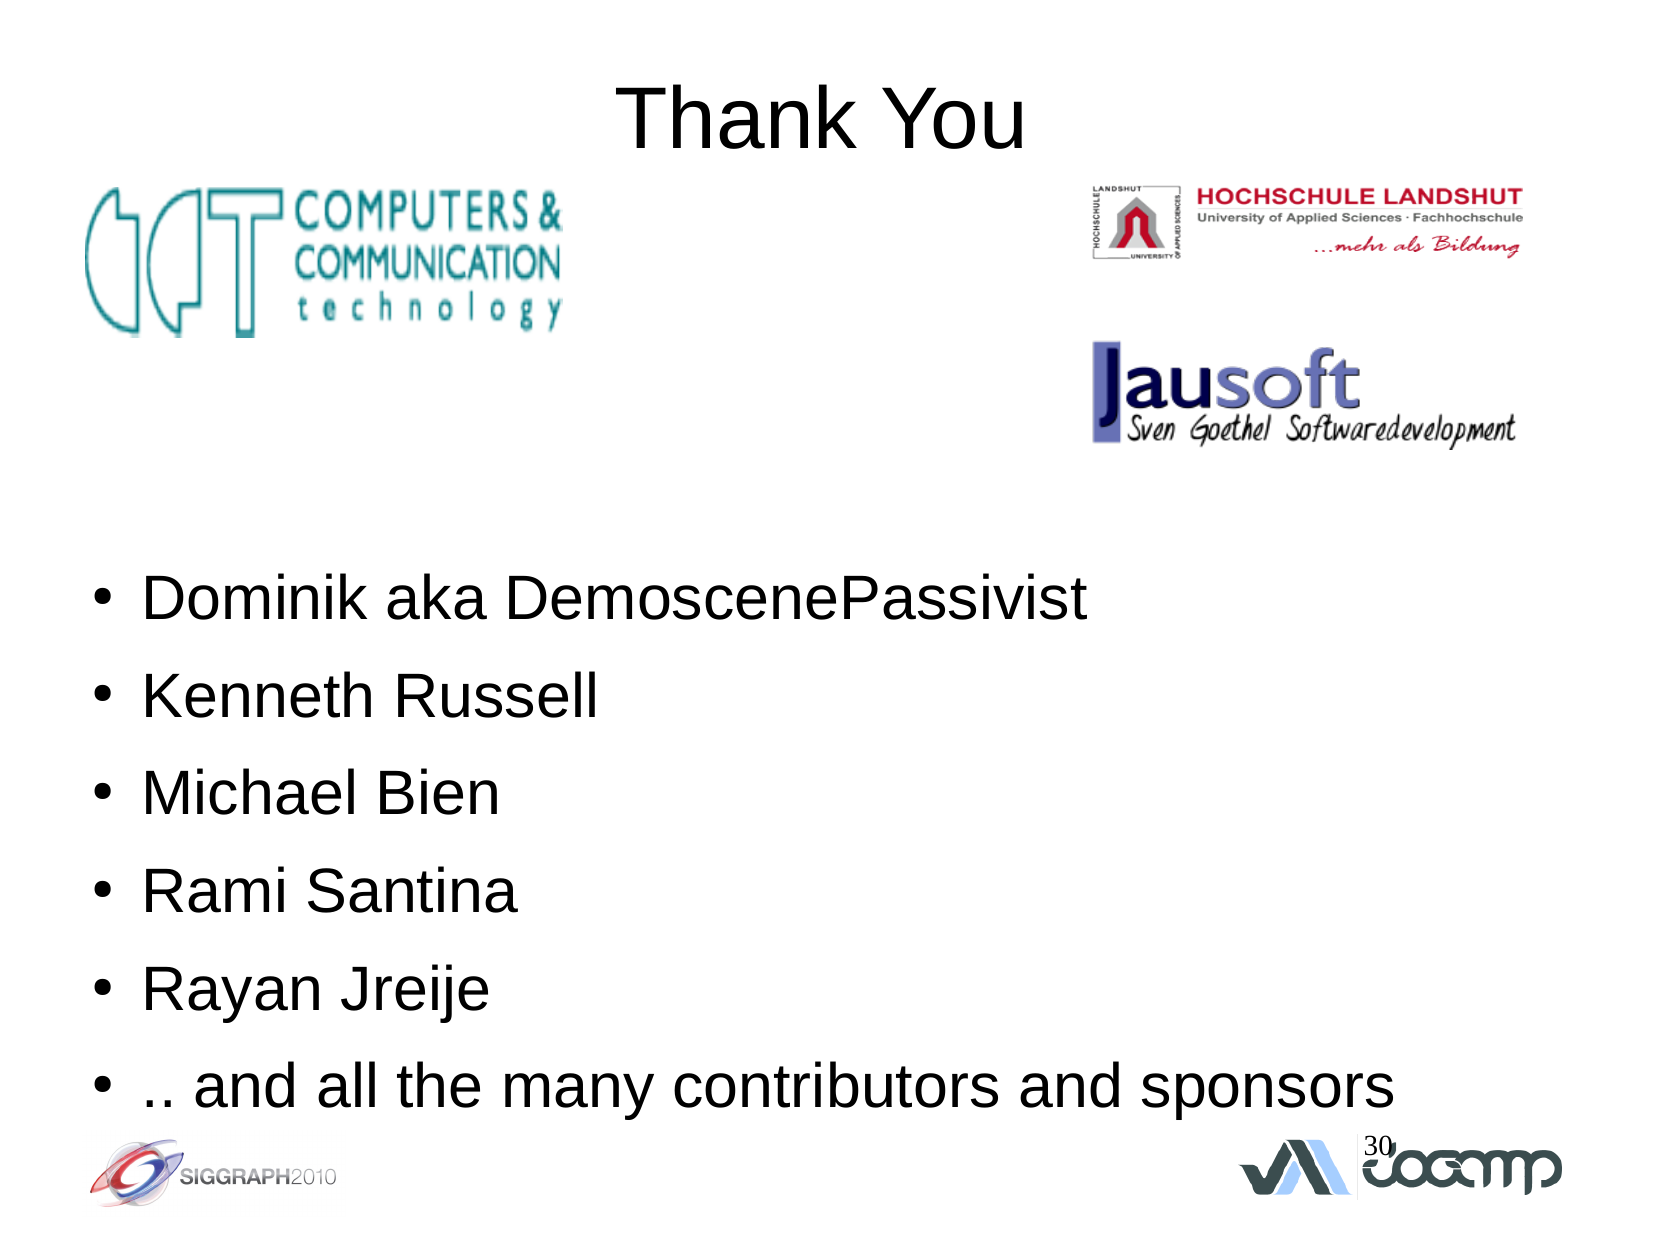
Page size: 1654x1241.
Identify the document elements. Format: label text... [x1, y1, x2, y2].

picture [85, 187, 563, 338]
picture [1087, 181, 1523, 263]
picture [82, 1130, 346, 1217]
list Dominik aka DemoscenePassivist Kenneth Russell Michael Bien Rami Santina Rayan Jreije .. and all the many contributors and sponsors [75, 562, 1571, 1126]
title Thank You [68, 56, 1576, 181]
picture [1087, 337, 1523, 451]
picture [1237, 1134, 1562, 1200]
